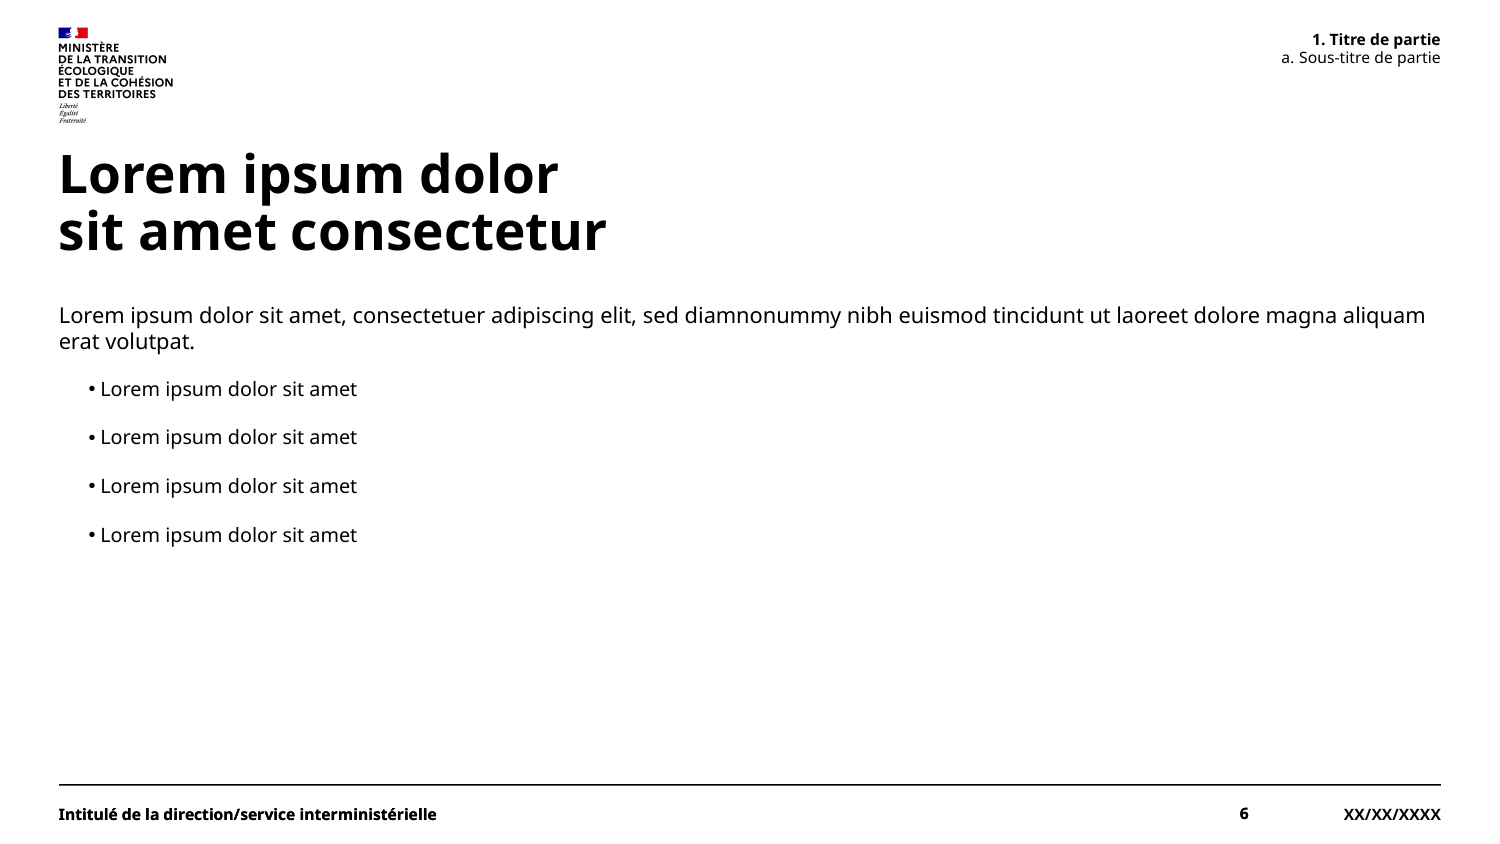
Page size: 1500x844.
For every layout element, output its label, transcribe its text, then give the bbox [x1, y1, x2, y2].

list Lorem ipsum dolor sit amet, consectetuer adipiscing elit, sed diamnonummy nibh euismod tincidunt ut laoreet dolore magna aliquam erat volutpat. Lorem ipsum dolor sit amet Lorem ipsum dolor sit amet Lorem ipsum dolor sit amet Lorem ipsum dolor sit amet [59, 301, 1441, 724]
footer Intitulé de la direction/service interministérielle [59, 784, 1027, 844]
picture [48, 17, 183, 133]
slide_number <numéro> [1027, 784, 1249, 844]
slide_number XX/XX/XXXX [1249, 784, 1441, 844]
title Lorem ipsum dolor sit amet consectetur [59, 147, 1441, 266]
list Titre de partie Sous-titre de partie [543, 29, 1441, 89]
